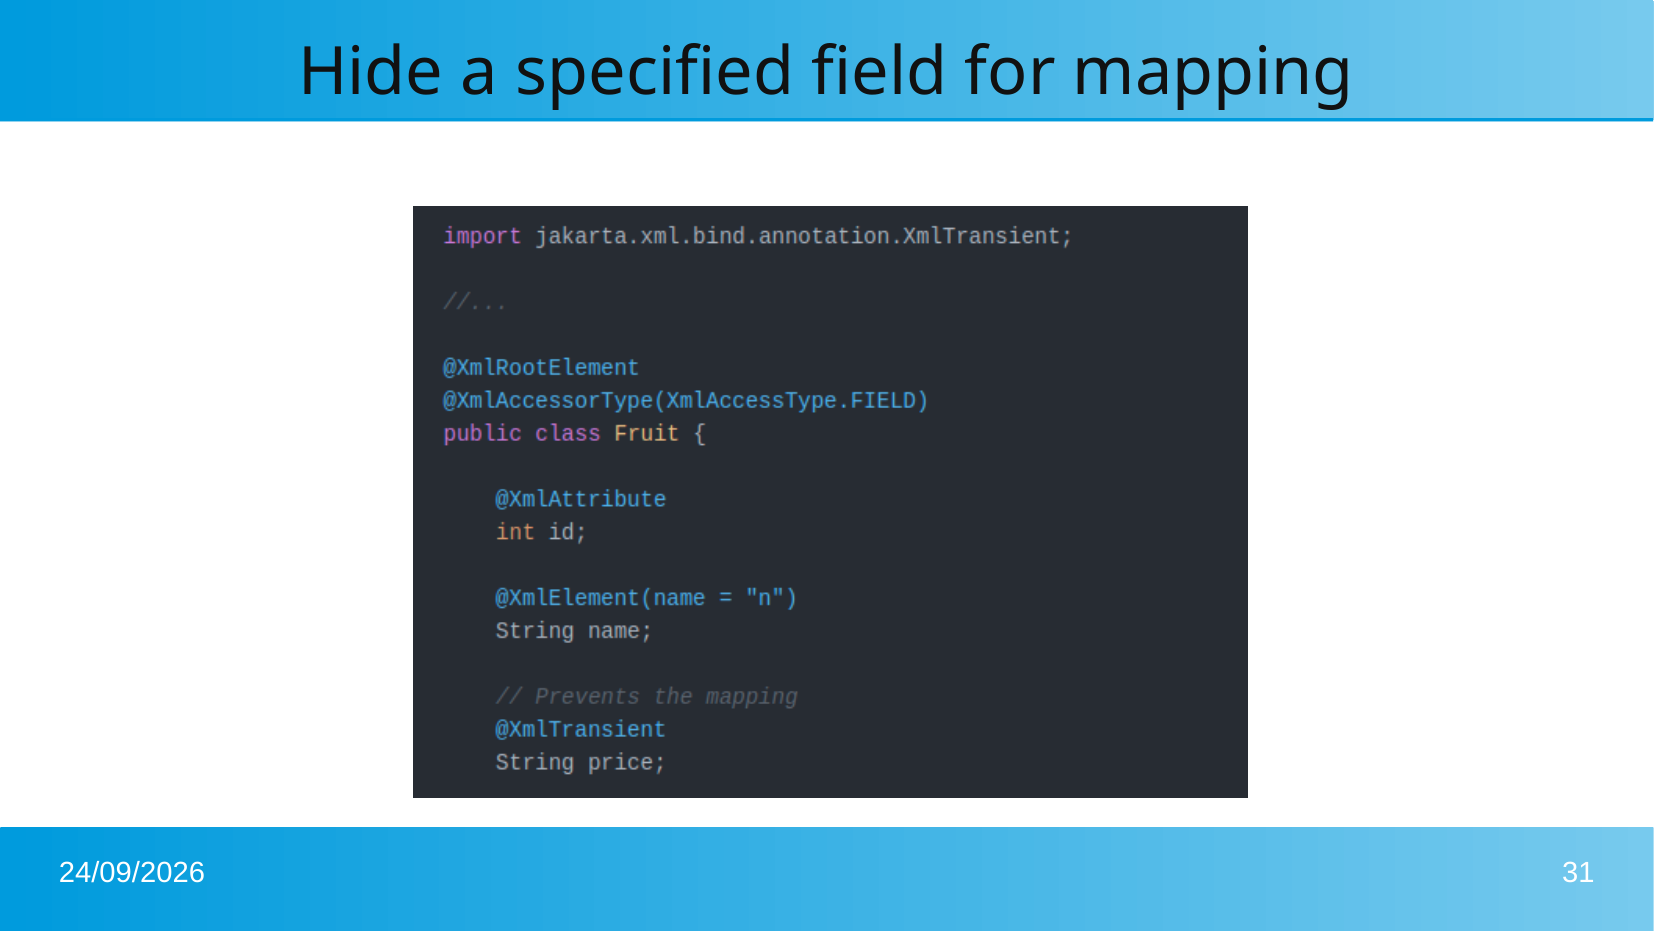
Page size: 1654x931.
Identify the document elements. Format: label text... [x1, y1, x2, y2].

title Hide a specified field for mapping [59, 29, 1595, 108]
picture [413, 206, 1248, 798]
